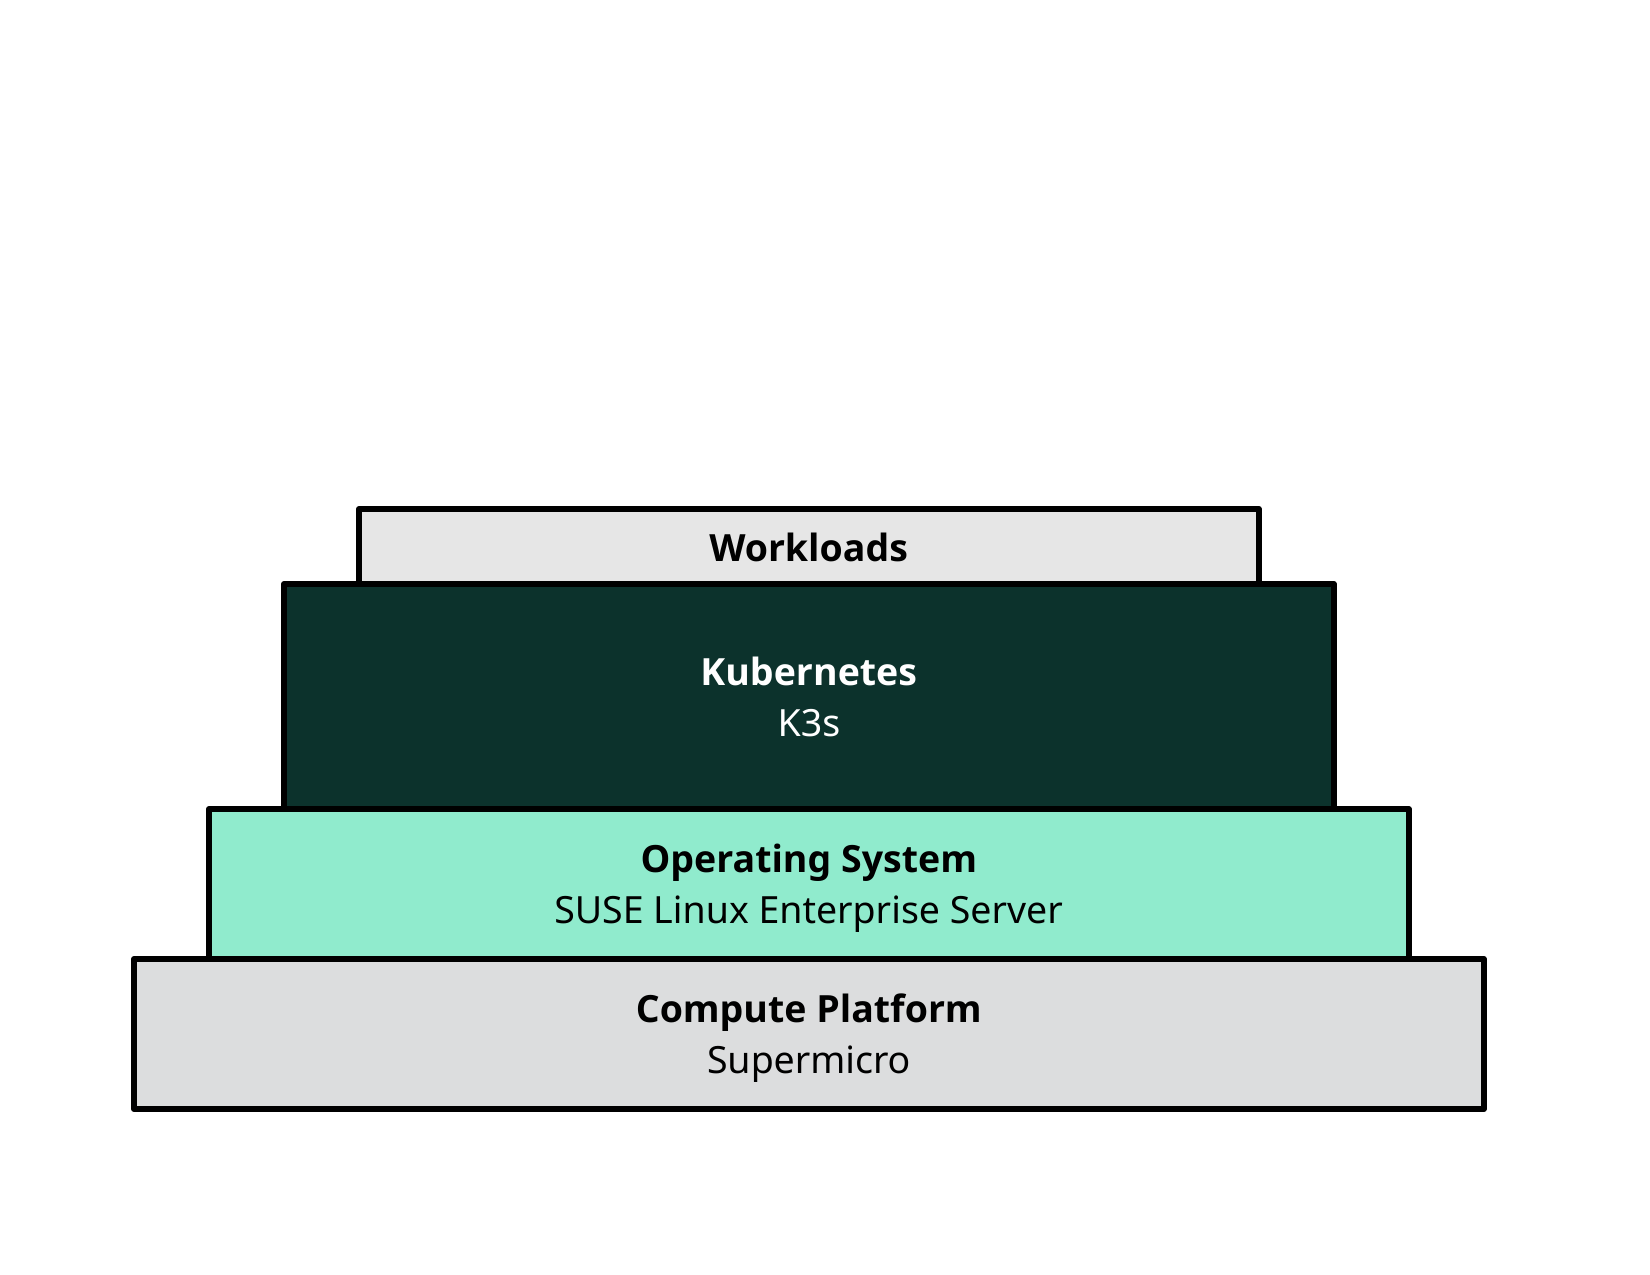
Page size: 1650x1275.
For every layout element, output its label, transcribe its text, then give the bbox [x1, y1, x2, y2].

text_box Workloads [358, 508, 1259, 584]
text_box Kubernetes K3s [283, 583, 1334, 809]
text_box Operating System SUSE Linux Enterprise Server [208, 809, 1409, 960]
text_box Compute Platform Supermicro [133, 958, 1484, 1109]
